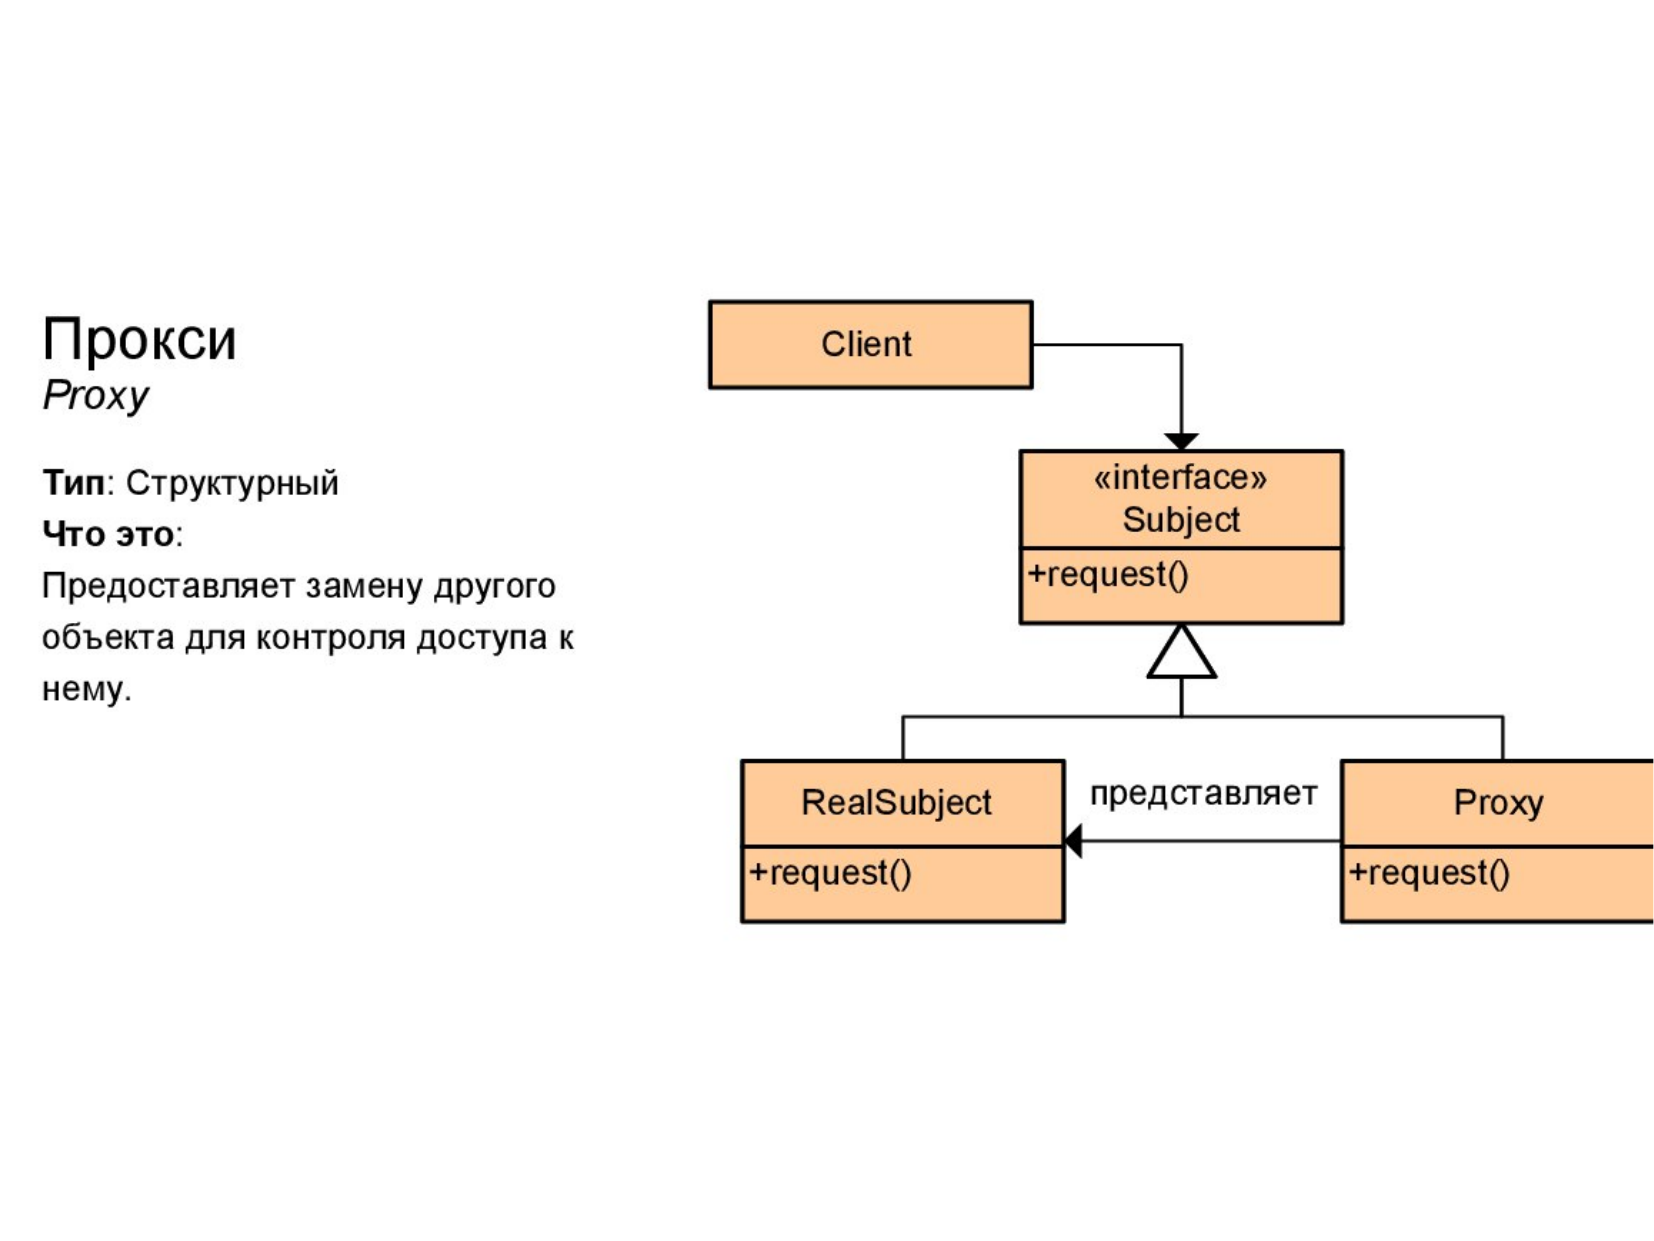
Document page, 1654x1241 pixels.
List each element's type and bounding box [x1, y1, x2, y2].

picture [16, 255, 1654, 979]
